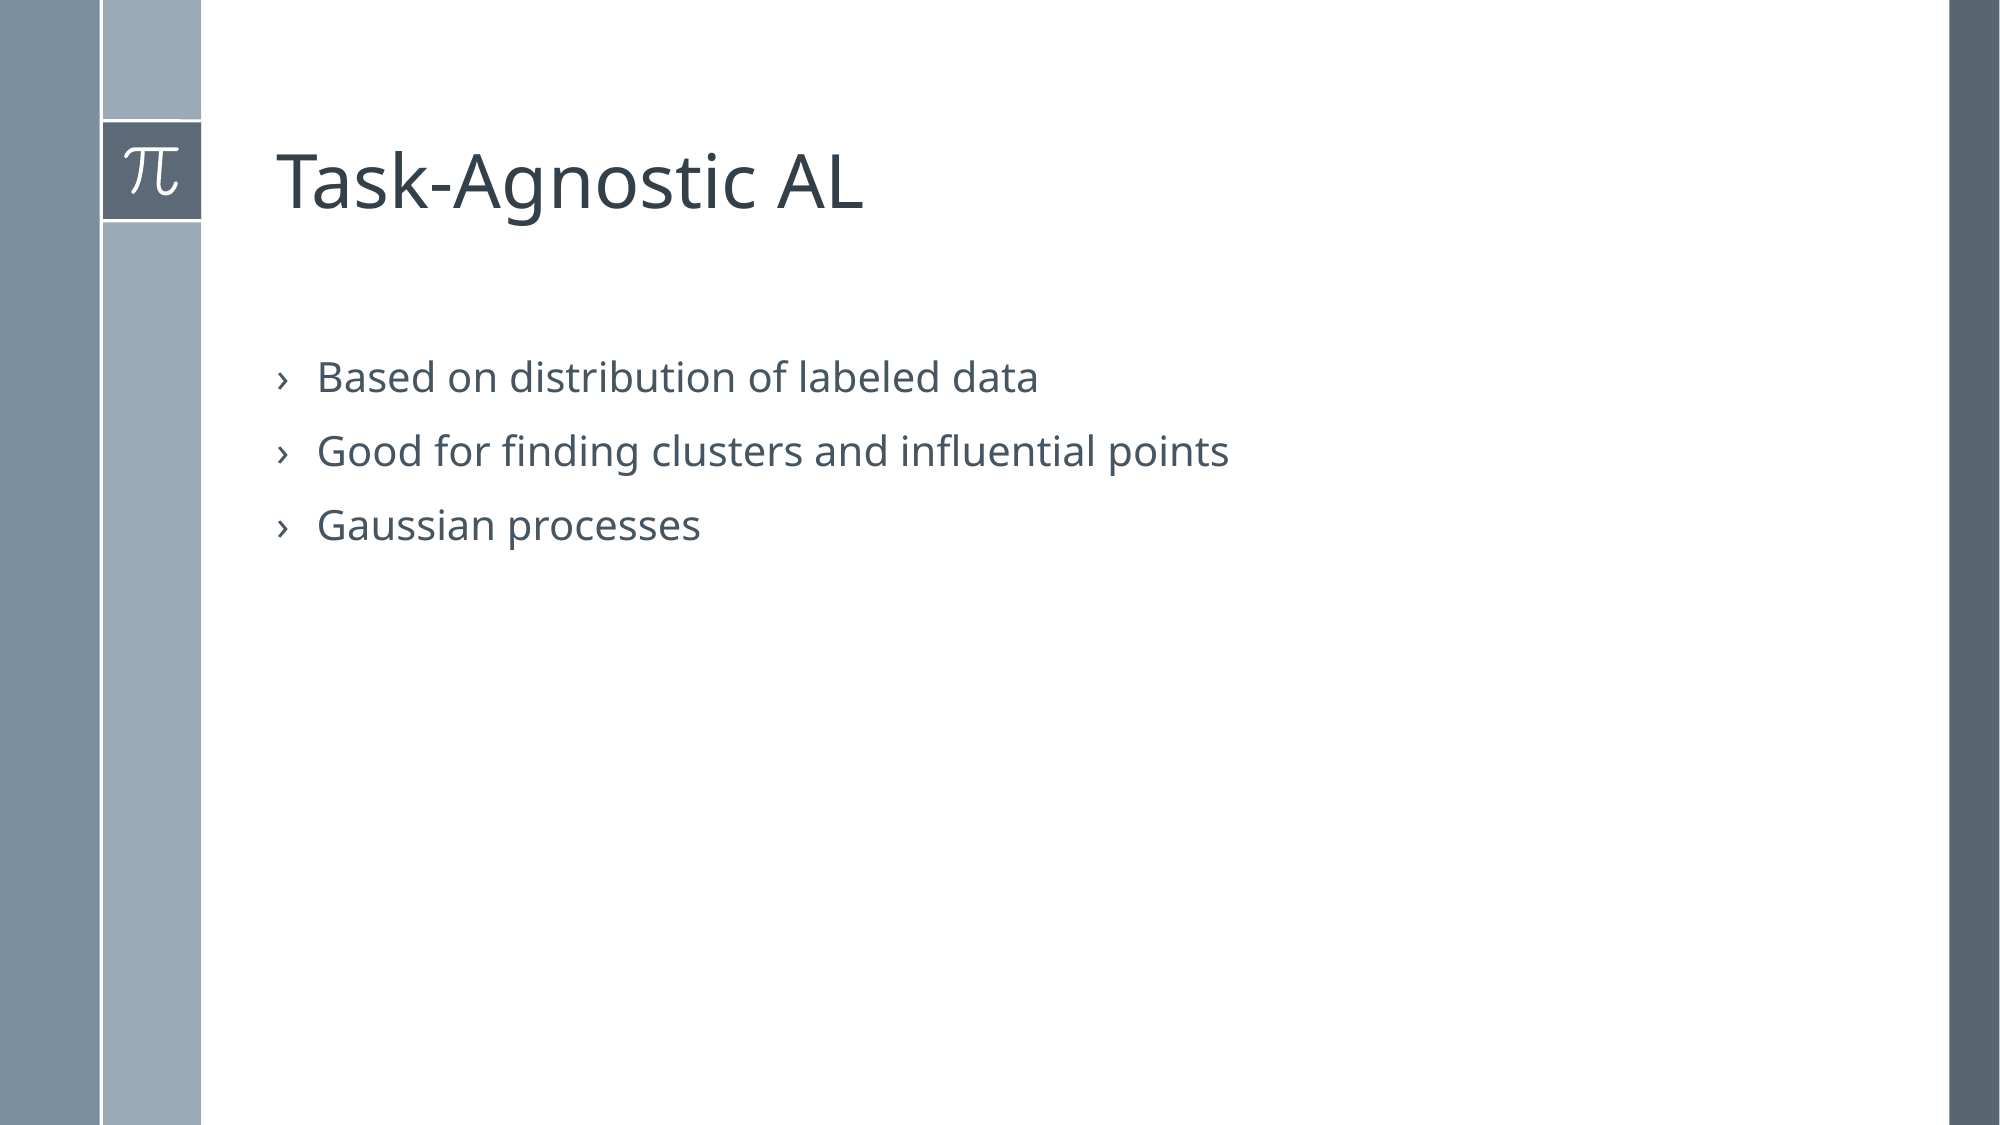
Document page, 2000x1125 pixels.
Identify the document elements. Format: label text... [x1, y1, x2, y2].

text_box Based on distribution of labeled data Good for finding clusters and influential points Gaussian processes [261, 262, 1845, 1013]
text_box Task-Agnostic AL [261, 29, 1867, 233]
